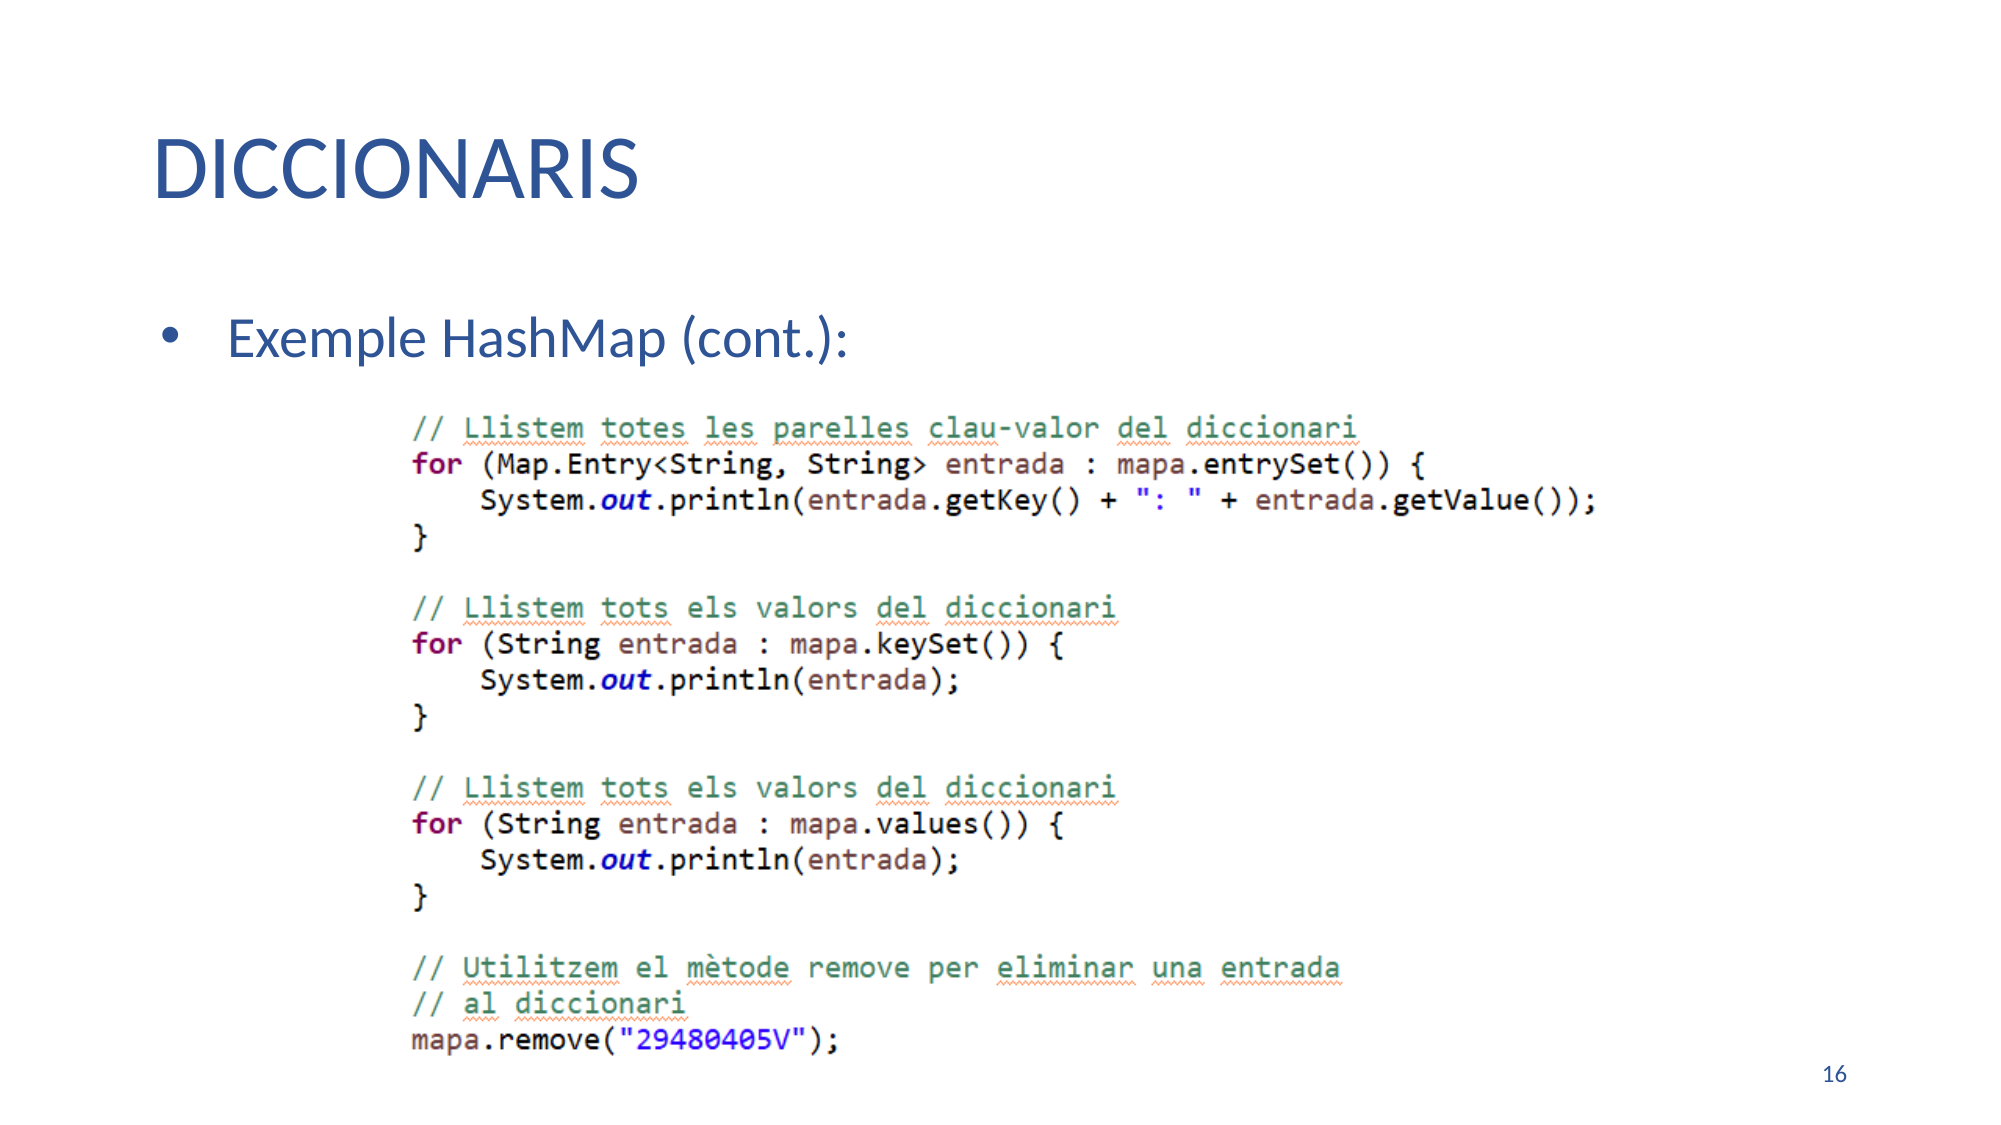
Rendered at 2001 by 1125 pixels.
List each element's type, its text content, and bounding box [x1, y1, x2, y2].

title DICCIONARIS [137, 59, 1863, 278]
list Exemple HashMap (cont.): [137, 299, 1863, 1014]
slide_number <number> [1412, 1042, 1863, 1103]
picture [396, 399, 1604, 1059]
